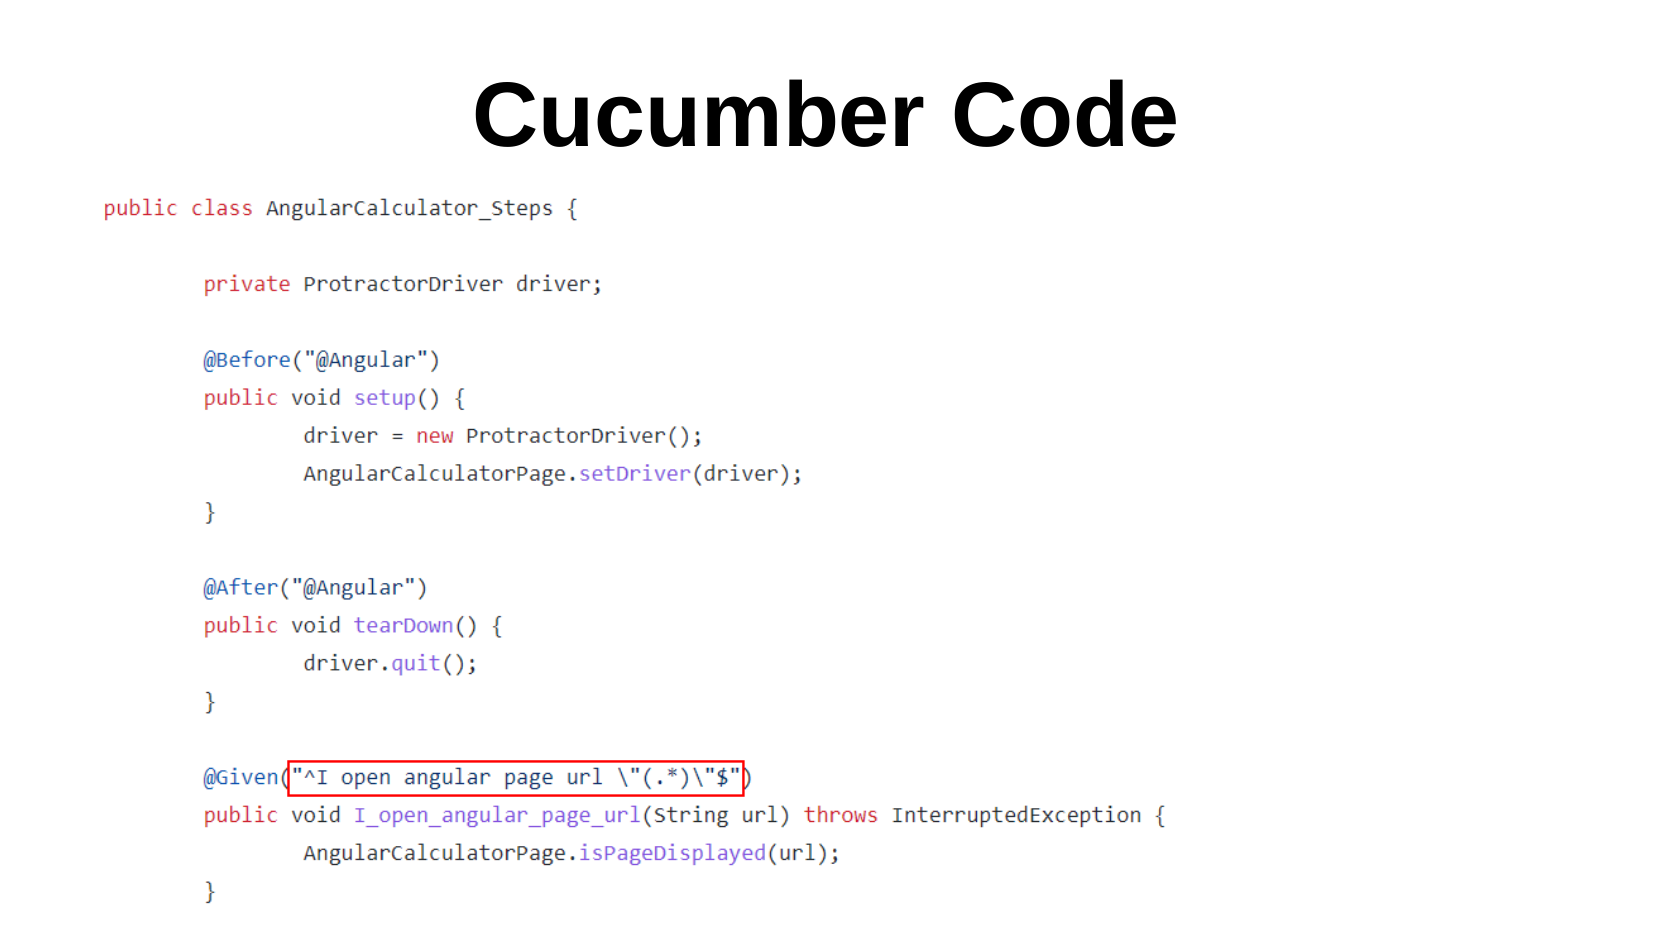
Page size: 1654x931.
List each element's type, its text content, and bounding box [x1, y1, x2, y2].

title Cucumber Code [82, 37, 1571, 193]
picture [94, 190, 1388, 931]
